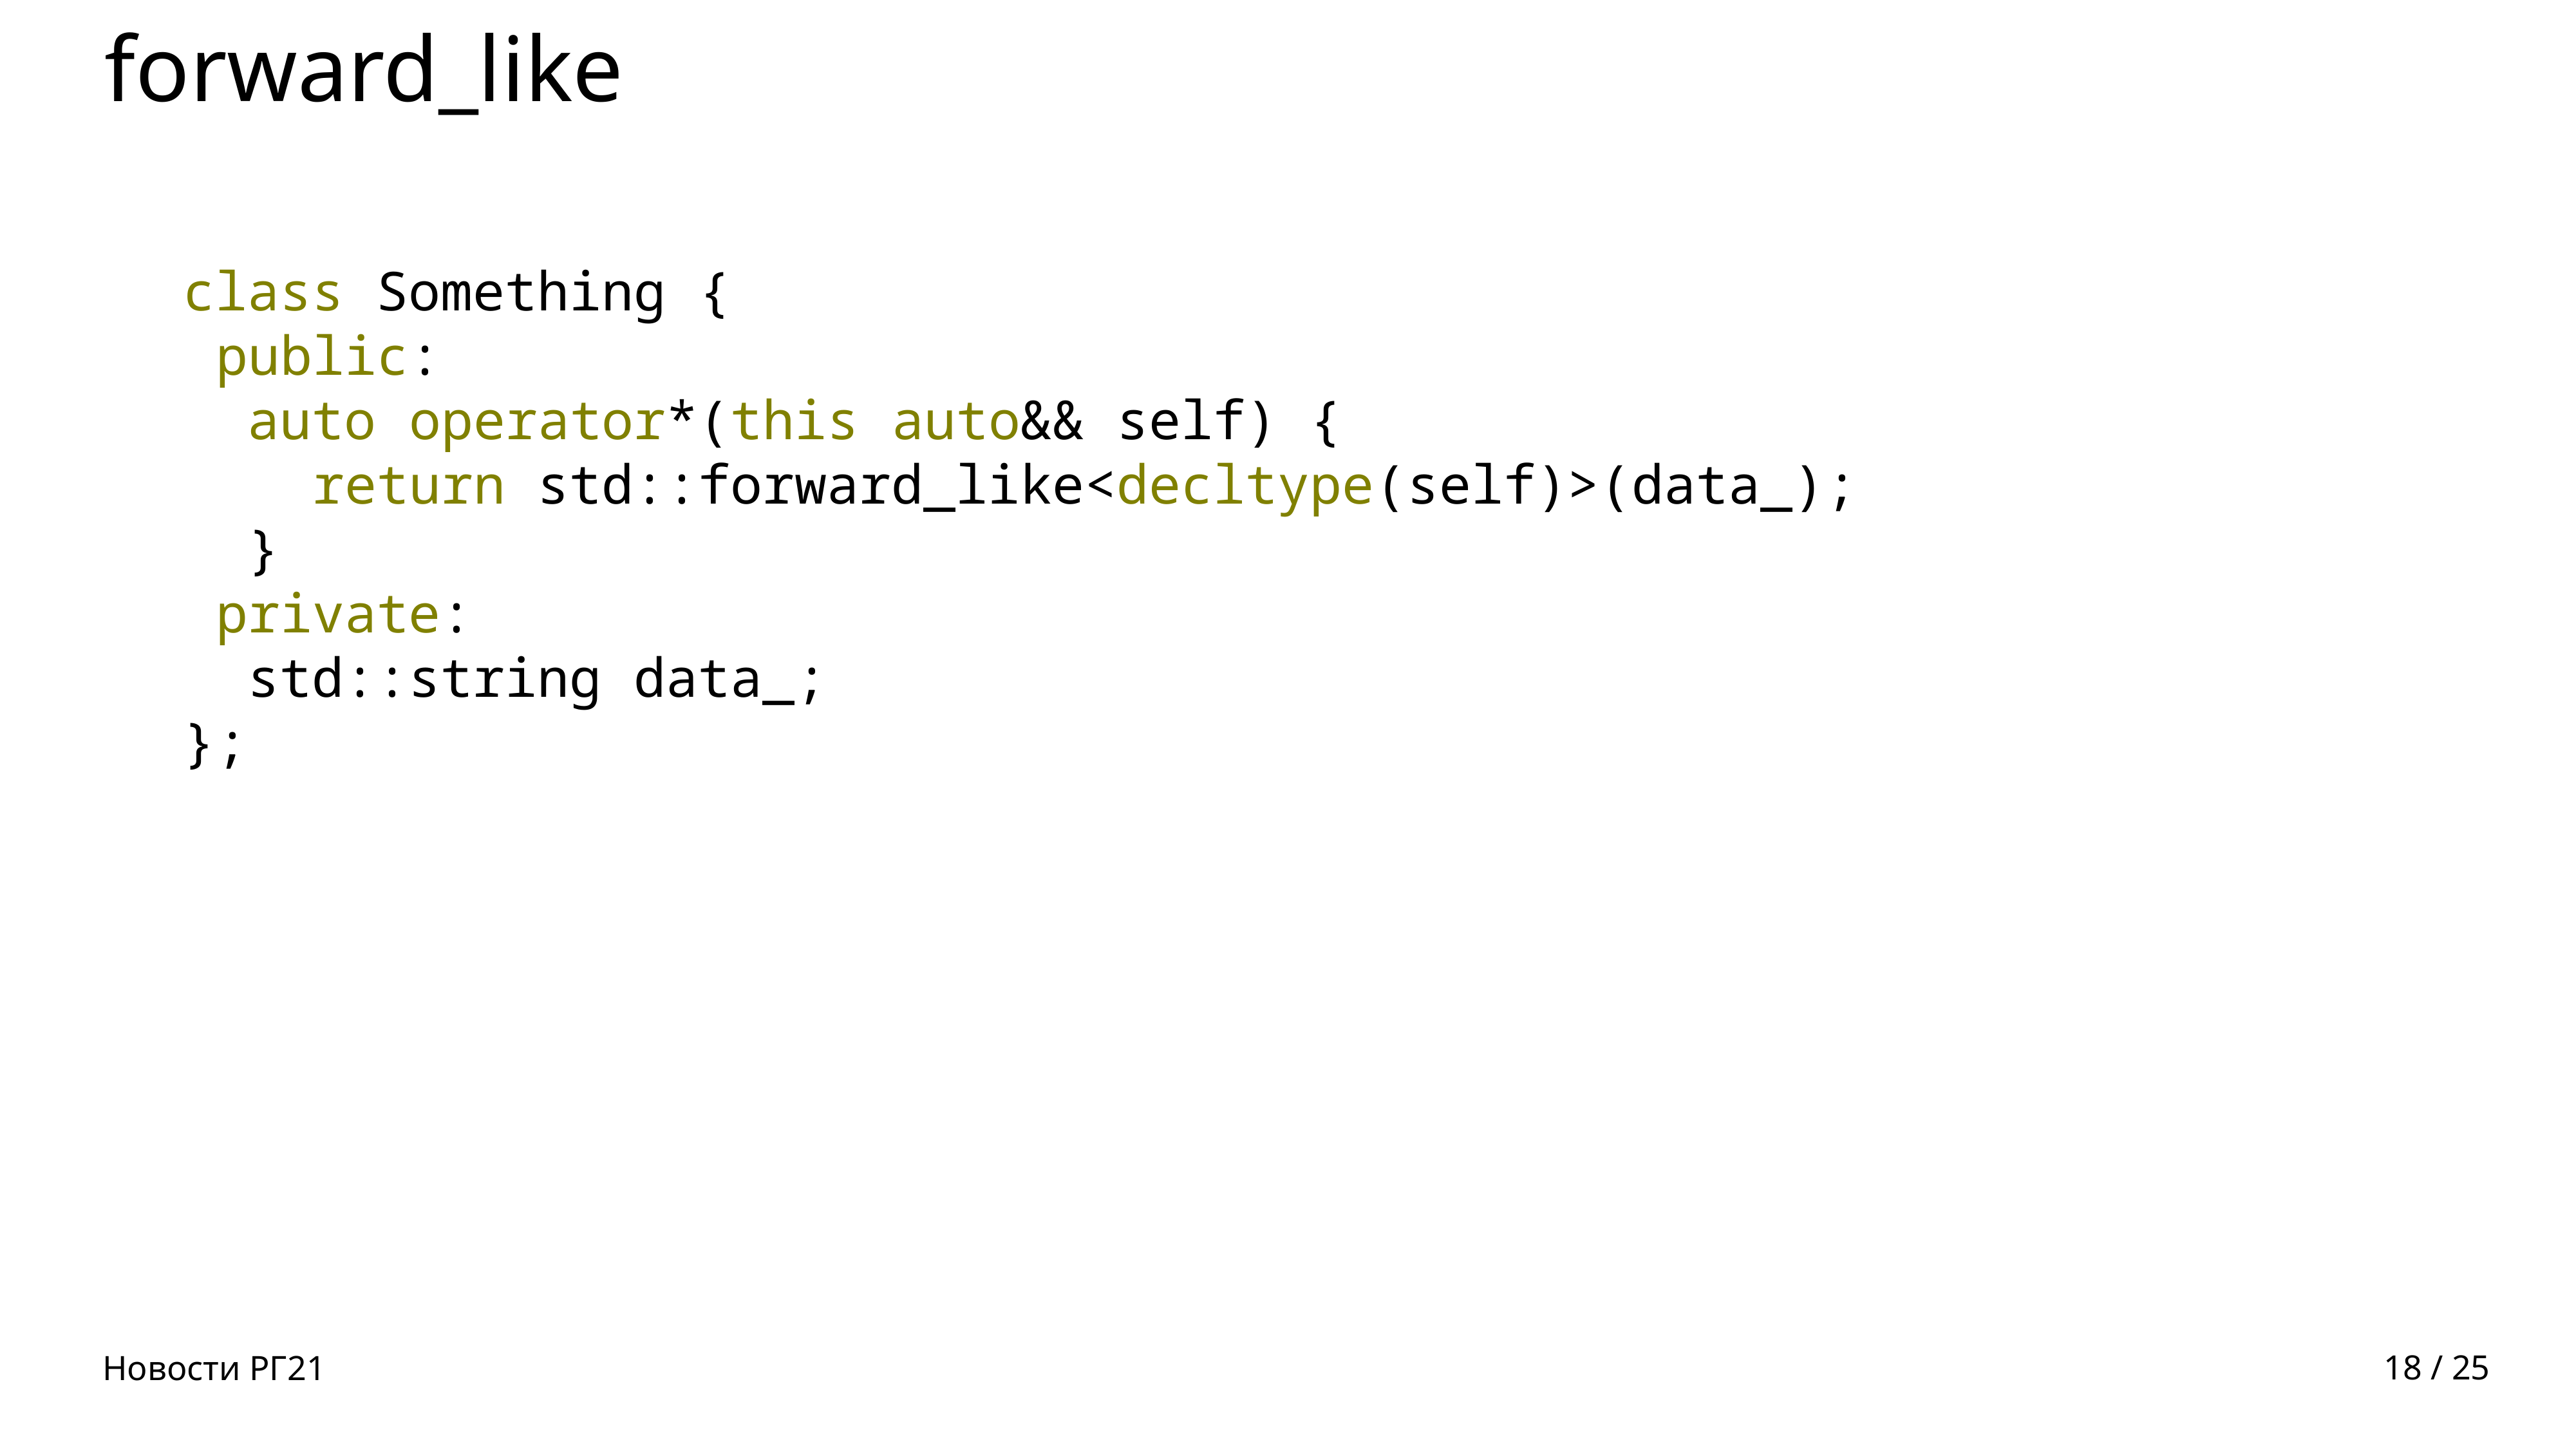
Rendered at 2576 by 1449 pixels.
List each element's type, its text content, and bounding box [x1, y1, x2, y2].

title forward_like [95, 19, 2576, 155]
list <number> / 25 [1403, 1338, 2500, 1393]
list Новости РГ21 [93, 1338, 1190, 1393]
text_box class Something { public: auto operator*(this auto&& self) { return std::forward_like<decltype(self)>(data_); } private: std::string data_; }; [174, 188, 2410, 1259]
